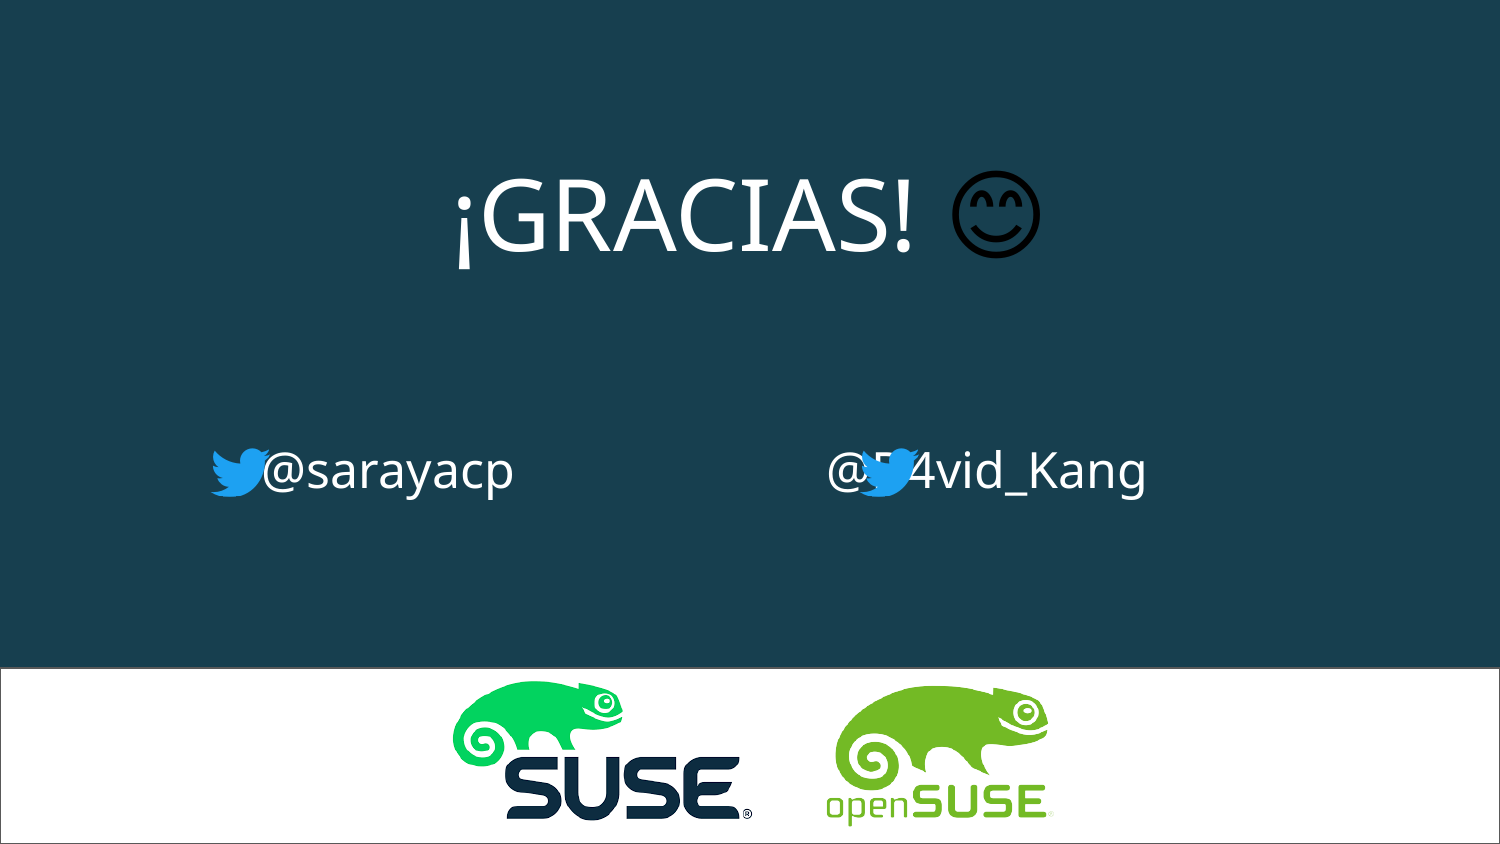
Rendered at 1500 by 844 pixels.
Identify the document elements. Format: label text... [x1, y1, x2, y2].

picture [859, 448, 919, 497]
picture [446, 680, 758, 821]
picture [826, 685, 1054, 827]
text_box [0, 668, 1500, 844]
picture [210, 448, 270, 497]
text_box @sarayacp @D4vid_Kang [74, 428, 1425, 569]
text_box ¡GRACIAS! 😊 [74, 140, 1425, 282]
